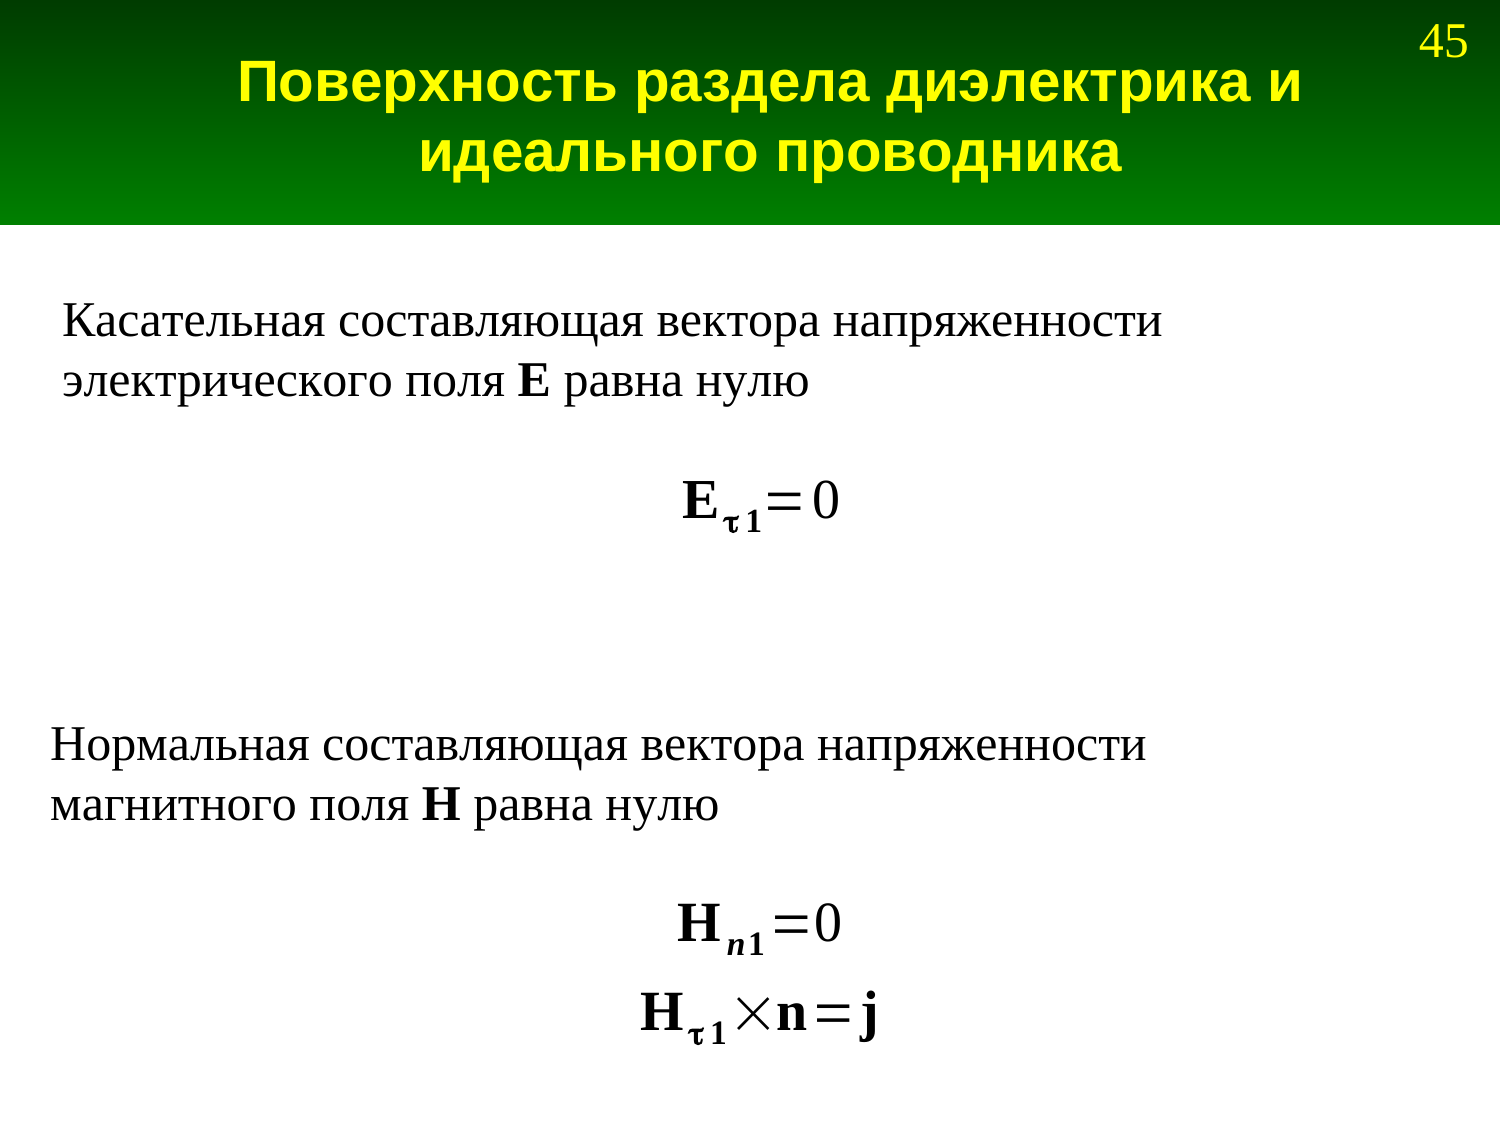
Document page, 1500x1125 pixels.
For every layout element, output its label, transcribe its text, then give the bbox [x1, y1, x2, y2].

chart [668, 468, 853, 540]
text_box Касательная составляющая вектора напряженности электрического поля E равна нулю [47, 278, 1430, 414]
text_box Нормальная составляющая вектора напряженности магнитного поля H равна нулю [35, 702, 1418, 838]
chart [663, 891, 857, 964]
chart [626, 980, 894, 1052]
title Поверхность раздела диэлектрика и идеального проводника [88, 18, 1453, 207]
